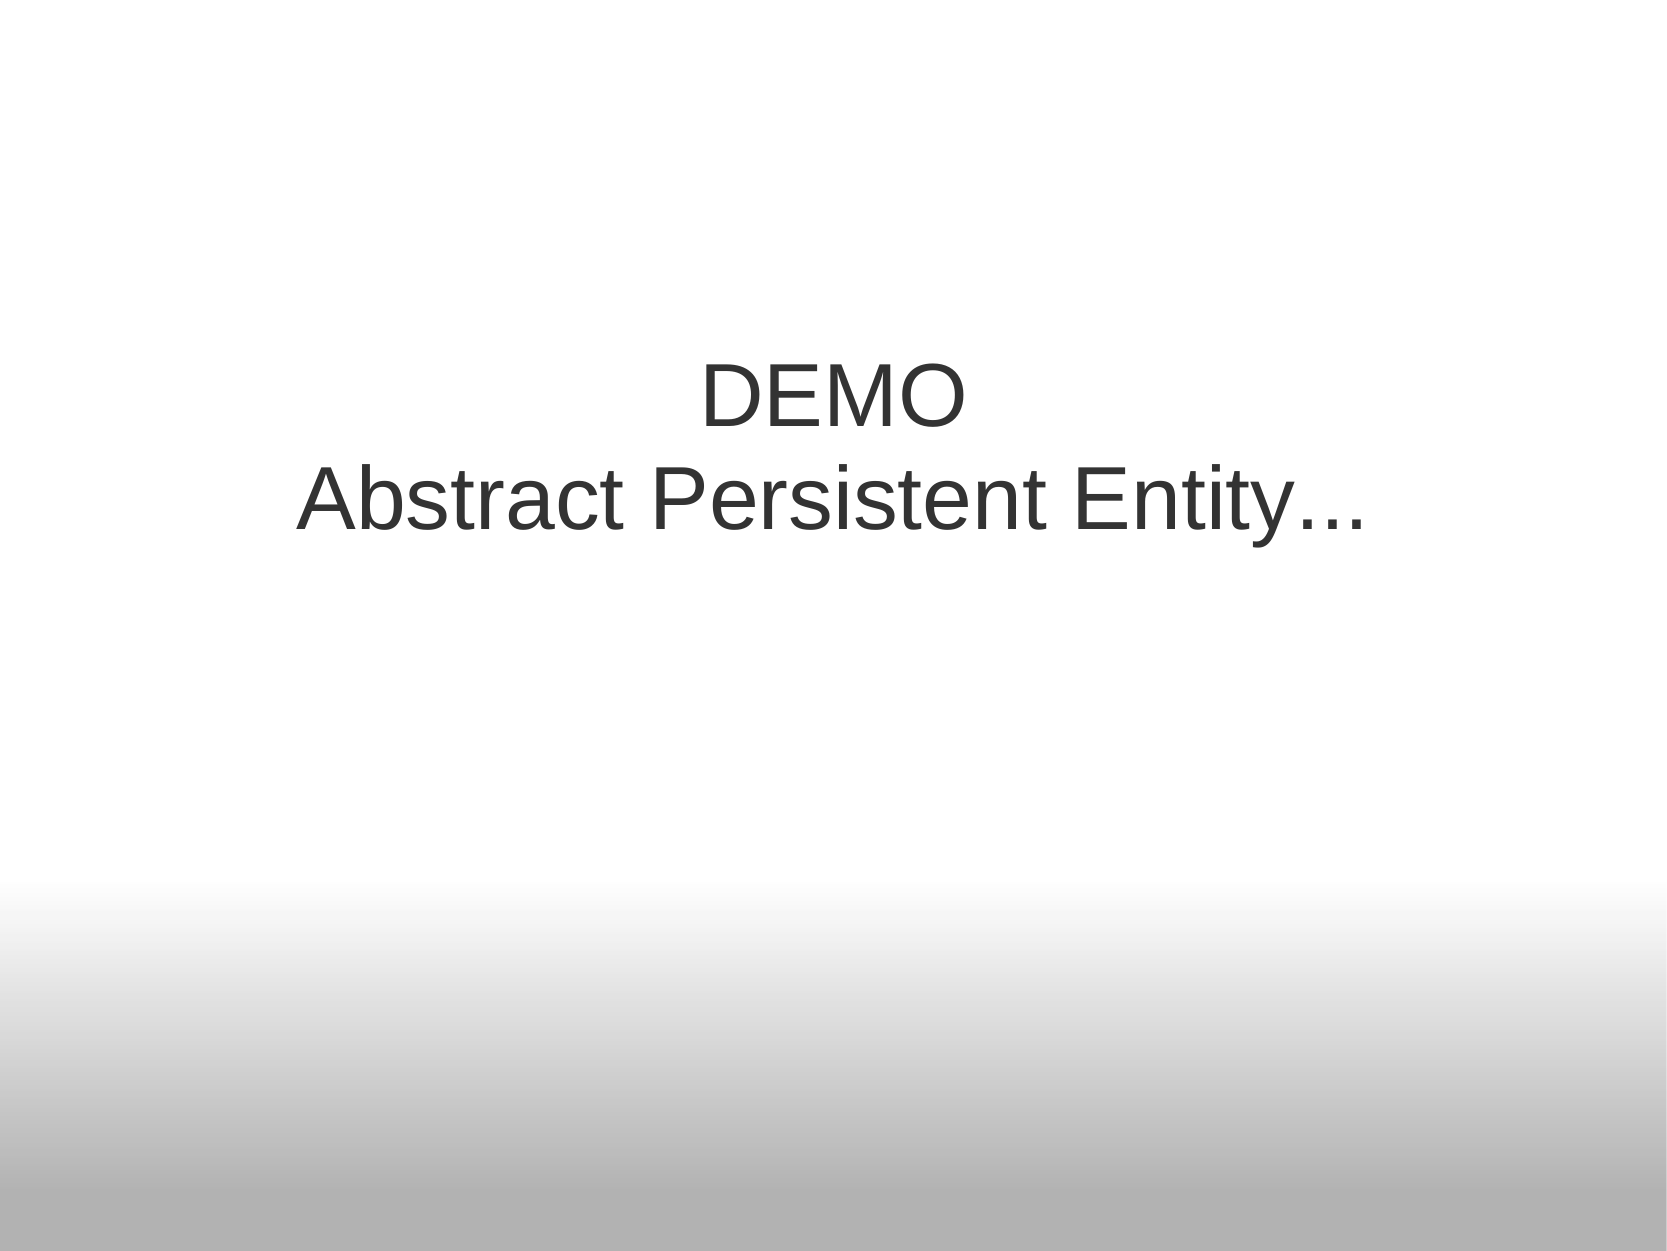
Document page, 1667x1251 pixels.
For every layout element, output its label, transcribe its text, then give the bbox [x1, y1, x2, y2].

picture [0, 0, 1667, 1251]
title DEMO Abstract Persistent Entity... [40, 345, 1627, 550]
